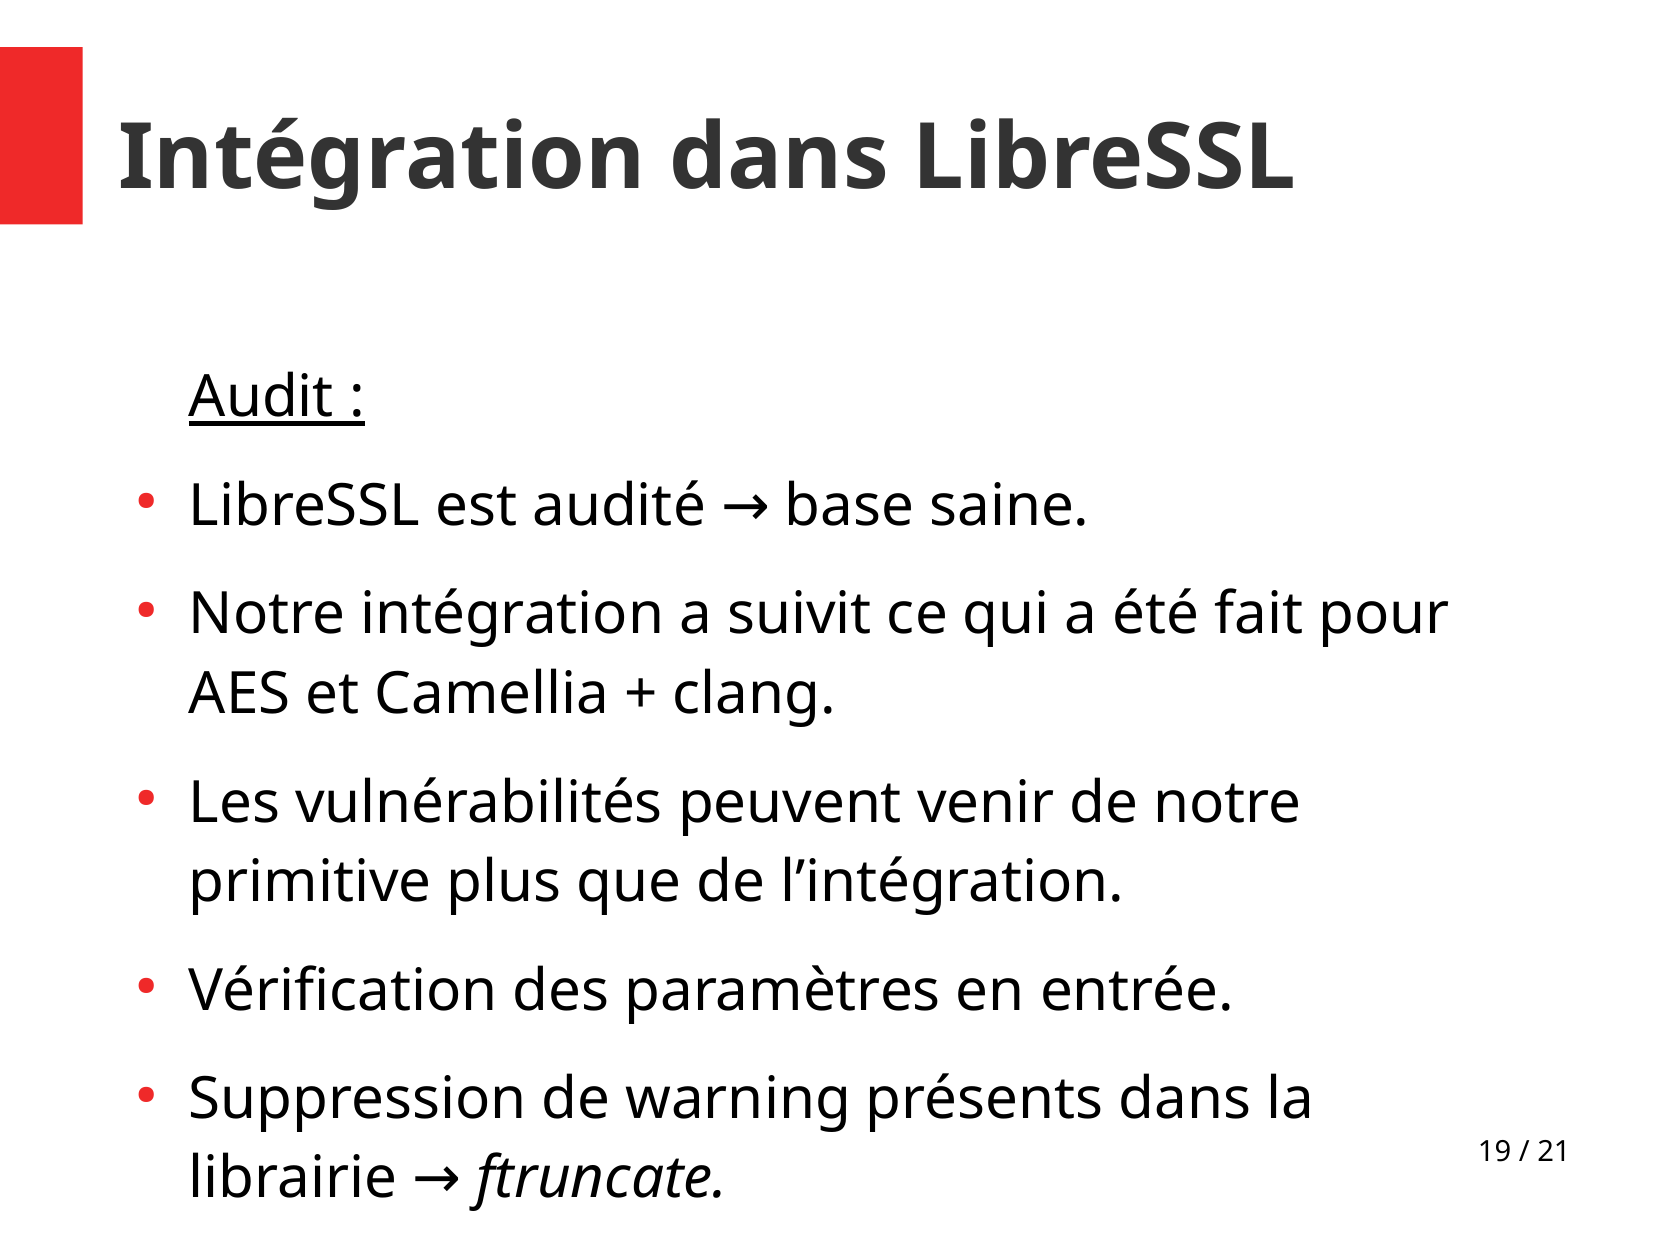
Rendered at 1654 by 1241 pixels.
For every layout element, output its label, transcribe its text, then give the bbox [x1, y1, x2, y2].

title Intégration dans LibreSSL [118, 49, 1571, 257]
list Audit : LibreSSL est audité → base saine. Notre intégration a suivit ce qui a été fait pour AES et Camellia + clang. Les vulnérabilités peuvent venir de notre primitive plus que de l’intégration. Vérification des paramètres en entrée. Suppression de warning présents dans la librairie → ftruncate. [118, 354, 1536, 1074]
